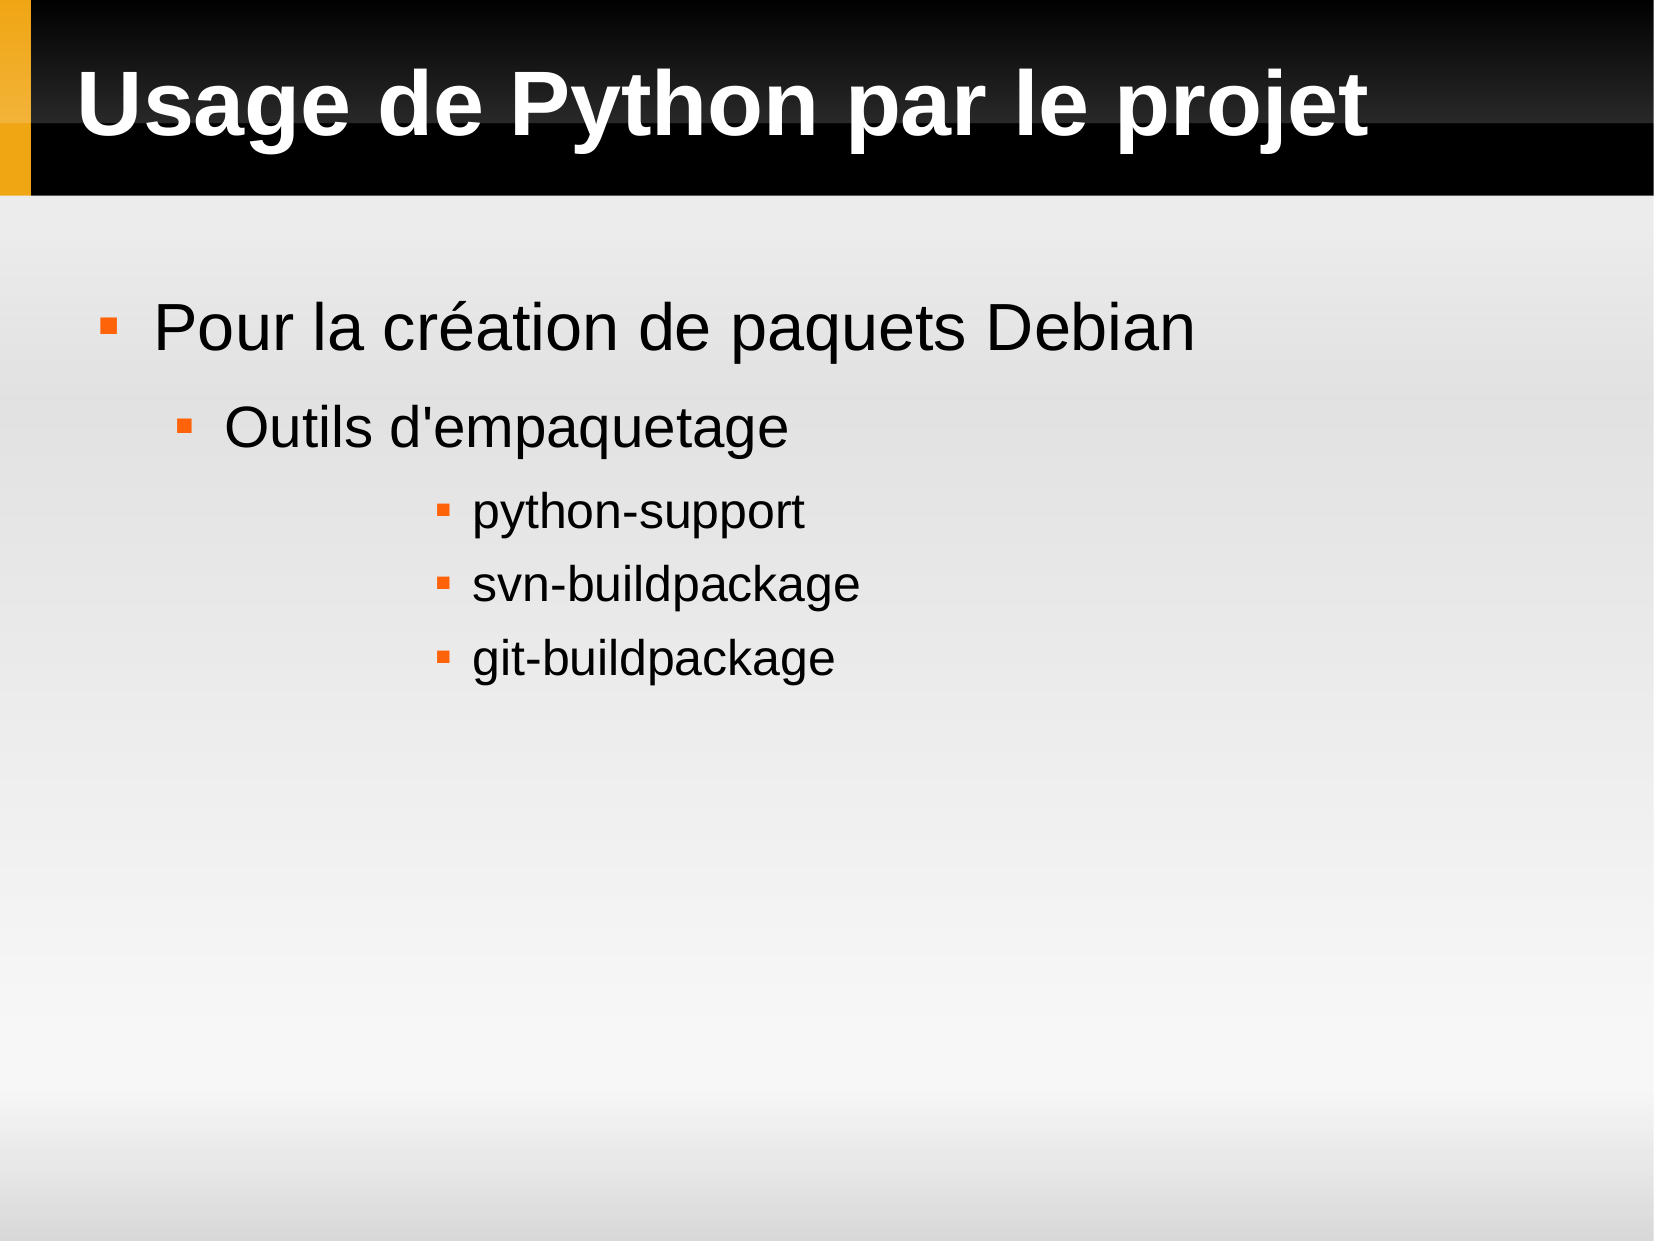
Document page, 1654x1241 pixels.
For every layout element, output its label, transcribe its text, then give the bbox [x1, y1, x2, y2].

picture [0, 0, 1654, 1241]
list Pour la création de paquets Debian Outils d'empaquetage python-support svn-buildpackage git-buildpackage [82, 290, 1571, 1109]
title Usage de Python par le projet [76, 0, 1565, 208]
